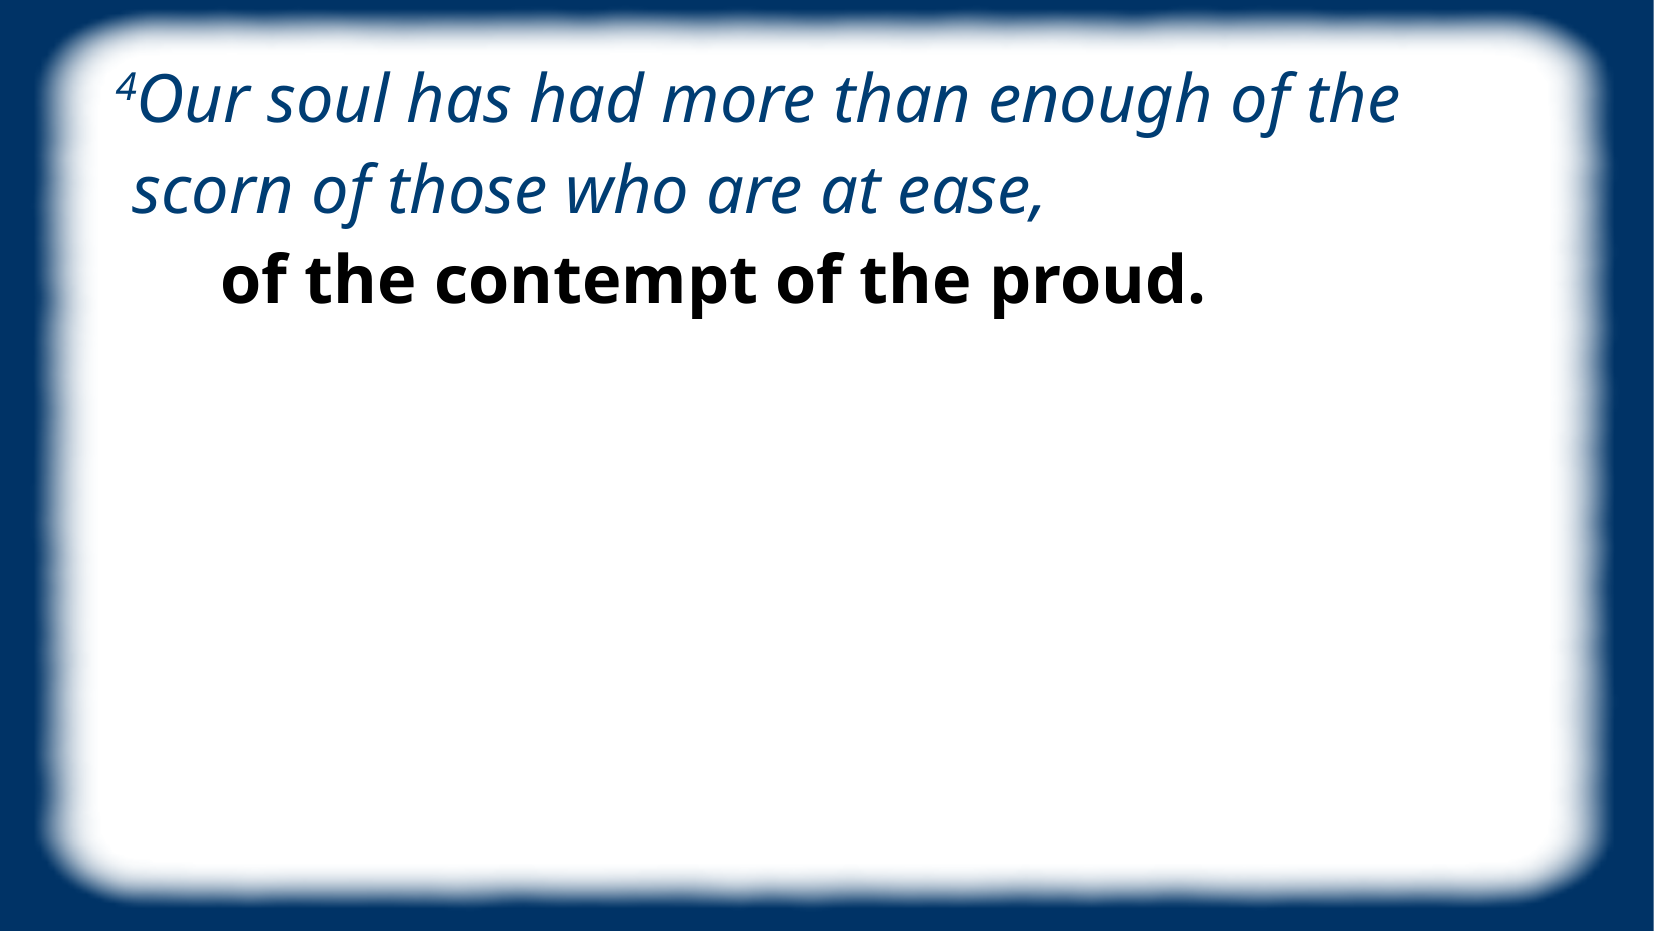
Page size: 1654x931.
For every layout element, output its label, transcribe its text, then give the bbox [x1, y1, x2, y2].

picture [0, 0, 1654, 931]
text_box 4Our soul has had more than enough of the scorn of those who are at ease, of the contempt of the proud. [100, 43, 1558, 325]
